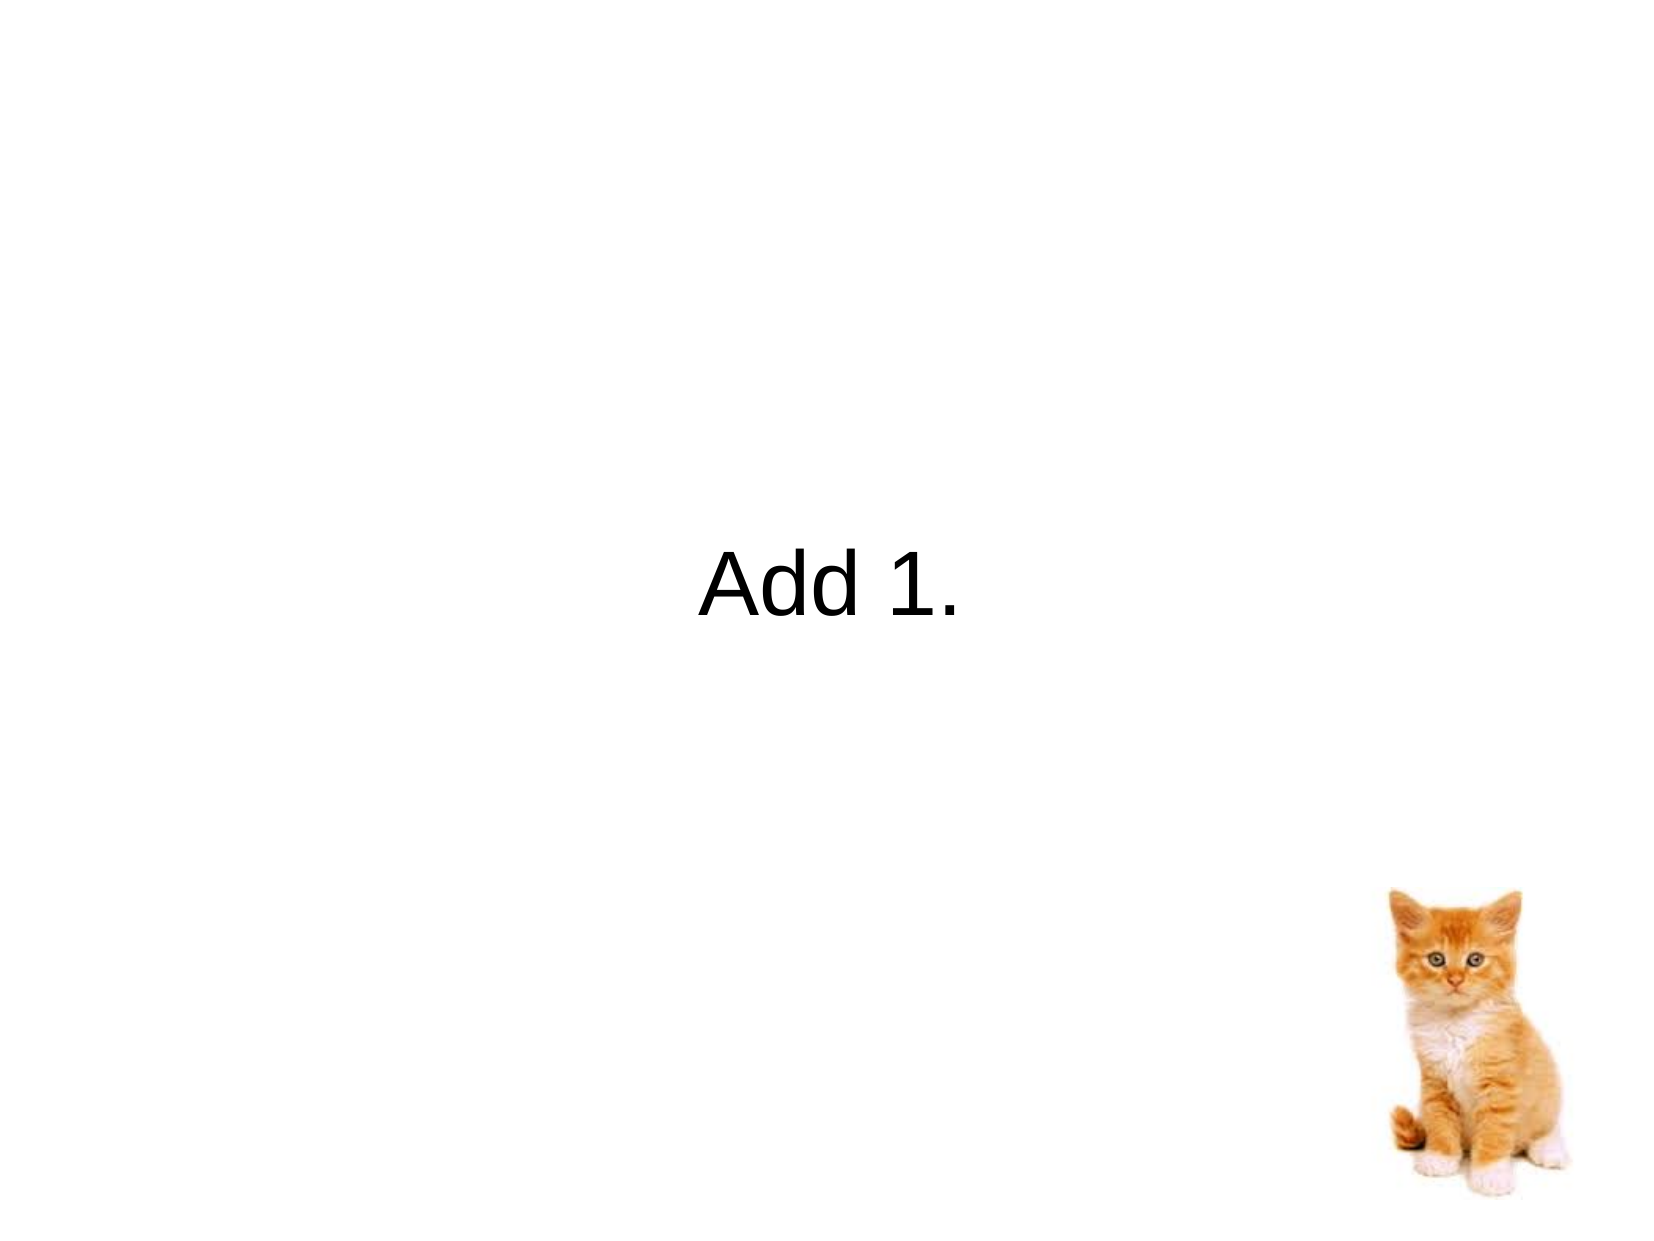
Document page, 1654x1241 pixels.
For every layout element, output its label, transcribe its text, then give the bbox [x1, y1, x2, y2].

picture [1322, 887, 1636, 1201]
title Add 1. [86, 480, 1576, 688]
